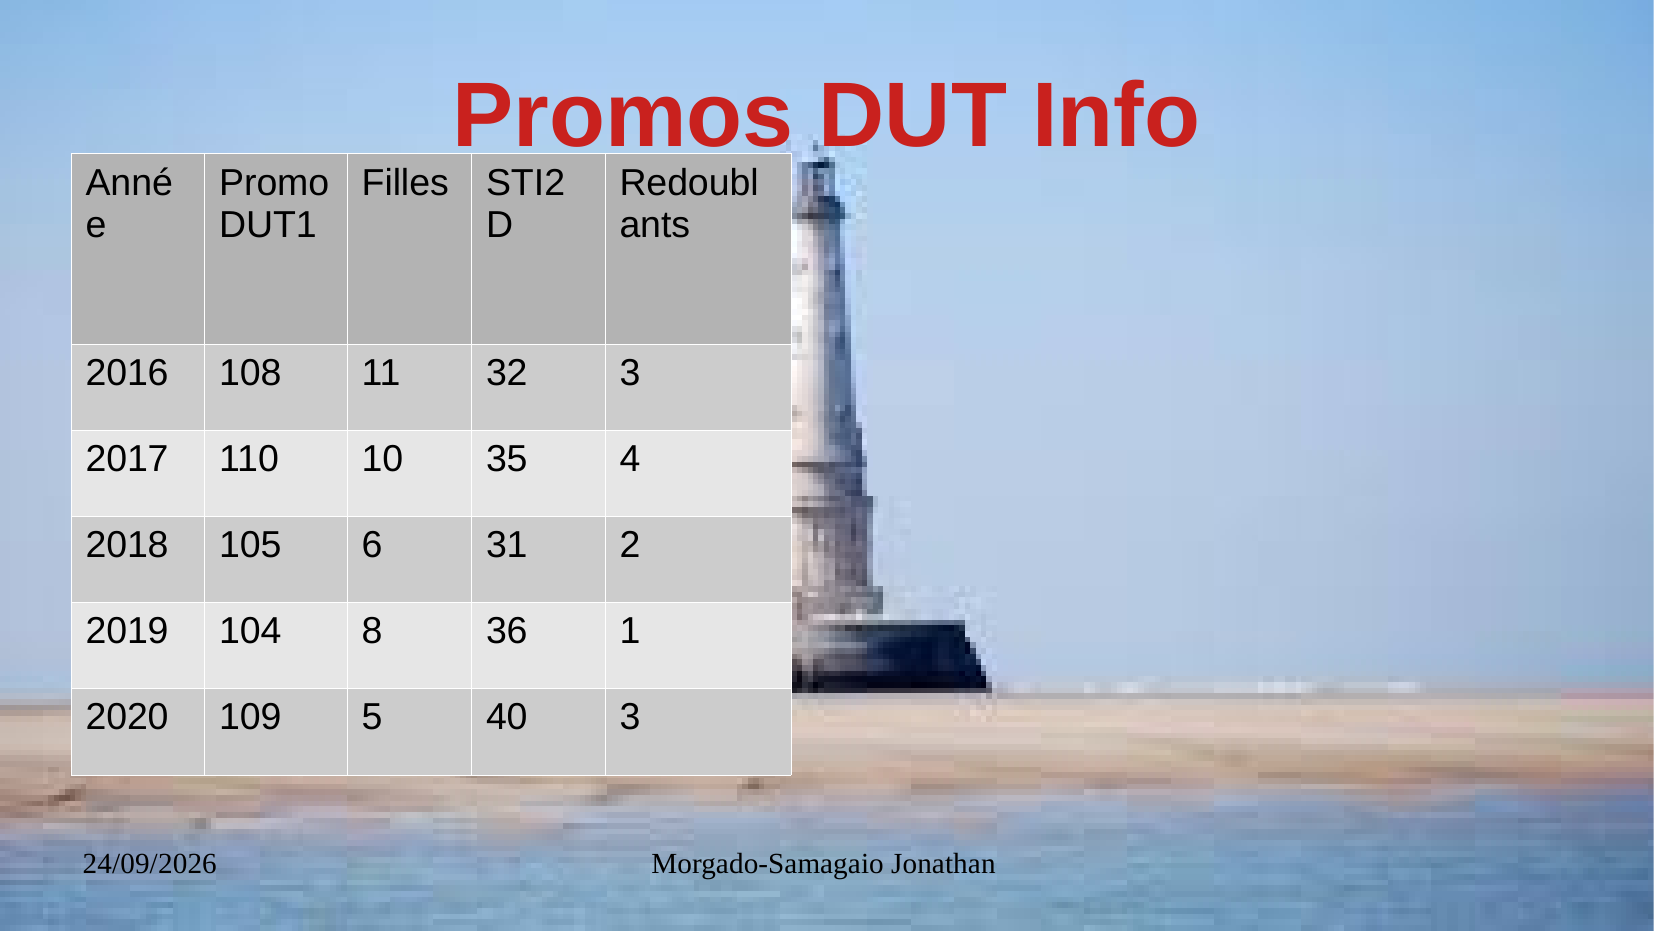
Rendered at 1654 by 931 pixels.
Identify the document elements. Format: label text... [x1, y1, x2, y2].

table_cell 5 [348, 689, 471, 775]
table_cell 31 [472, 517, 605, 602]
table_cell 2 [606, 517, 791, 602]
table_cell 2019 [72, 603, 204, 688]
title Promos DUT Info [82, 37, 1571, 193]
table_cell 109 [205, 689, 347, 775]
table_cell 36 [472, 603, 605, 688]
table_cell 6 [348, 517, 471, 602]
table_cell 110 [205, 431, 347, 516]
table_cell 35 [472, 431, 605, 516]
table_cell 3 [606, 689, 791, 775]
table_cell 32 [472, 345, 605, 430]
table_cell 40 [472, 689, 605, 775]
table_header Filles [348, 154, 471, 344]
table_cell 8 [348, 603, 471, 688]
table_cell 2018 [72, 517, 204, 602]
table_cell 1 [606, 603, 791, 688]
table_header Promo DUT1 [205, 154, 347, 344]
picture [0, 0, 1654, 931]
table_cell 2017 [72, 431, 204, 516]
table_cell 4 [606, 431, 791, 516]
table_header Redoublants [606, 154, 791, 344]
table_cell 104 [205, 603, 347, 688]
table_cell 11 [348, 345, 471, 430]
table_cell 2020 [72, 689, 204, 775]
table_cell 2016 [72, 345, 204, 430]
table_cell 105 [205, 517, 347, 602]
table_cell 108 [205, 345, 347, 430]
table_header STI2D [472, 154, 605, 344]
table_header Année [72, 154, 204, 344]
table_cell 3 [606, 345, 791, 430]
table_cell 10 [348, 431, 471, 516]
